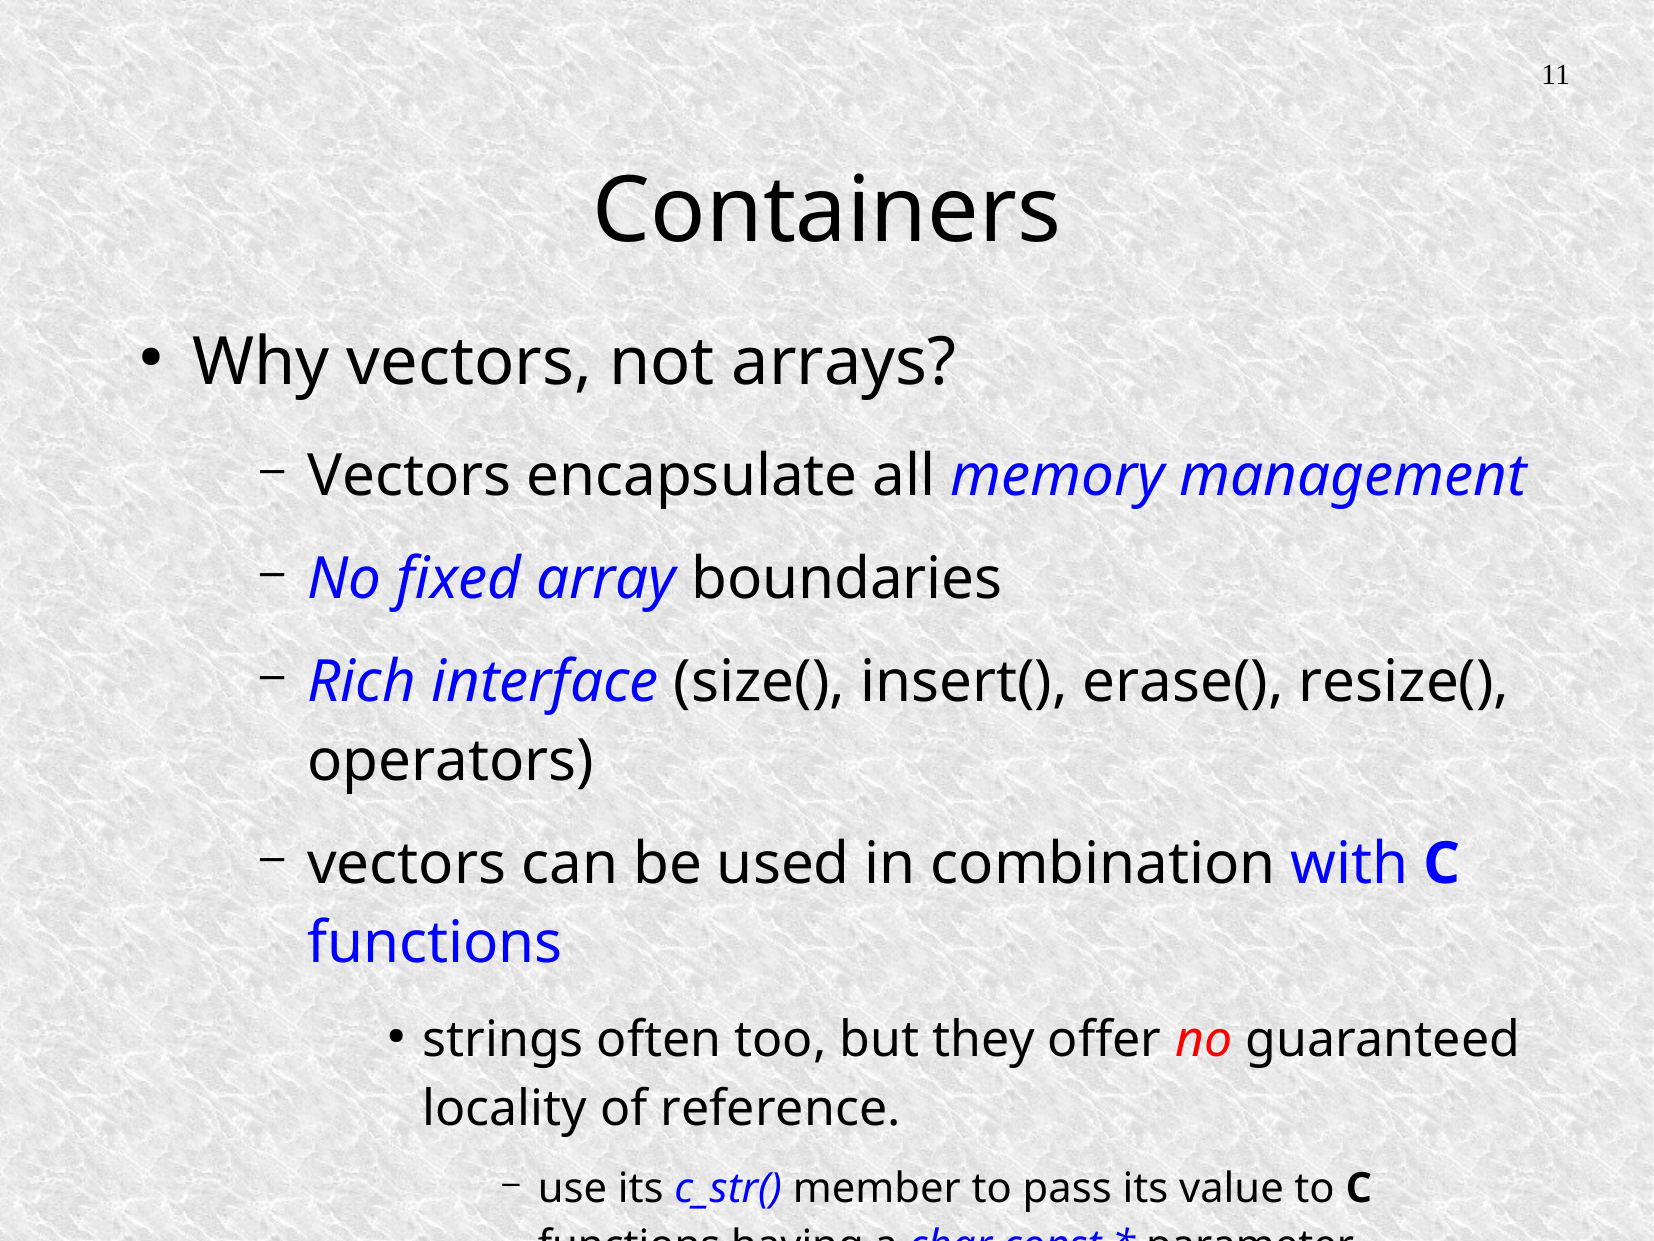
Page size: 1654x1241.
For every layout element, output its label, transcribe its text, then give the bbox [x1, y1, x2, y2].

list Why vectors, not arrays? Vectors encapsulate all memory management No fixed array boundaries Rich interface (size(), insert(), erase(), resize(), operators) vectors can be used in combination with C functions strings often too, but they offer no guaranteed locality of reference. use its c_str() member to pass its value to C functions having a char const * parameter. [121, 313, 1534, 1221]
picture [0, 0, 1654, 1241]
title Containers [121, 102, 1534, 311]
